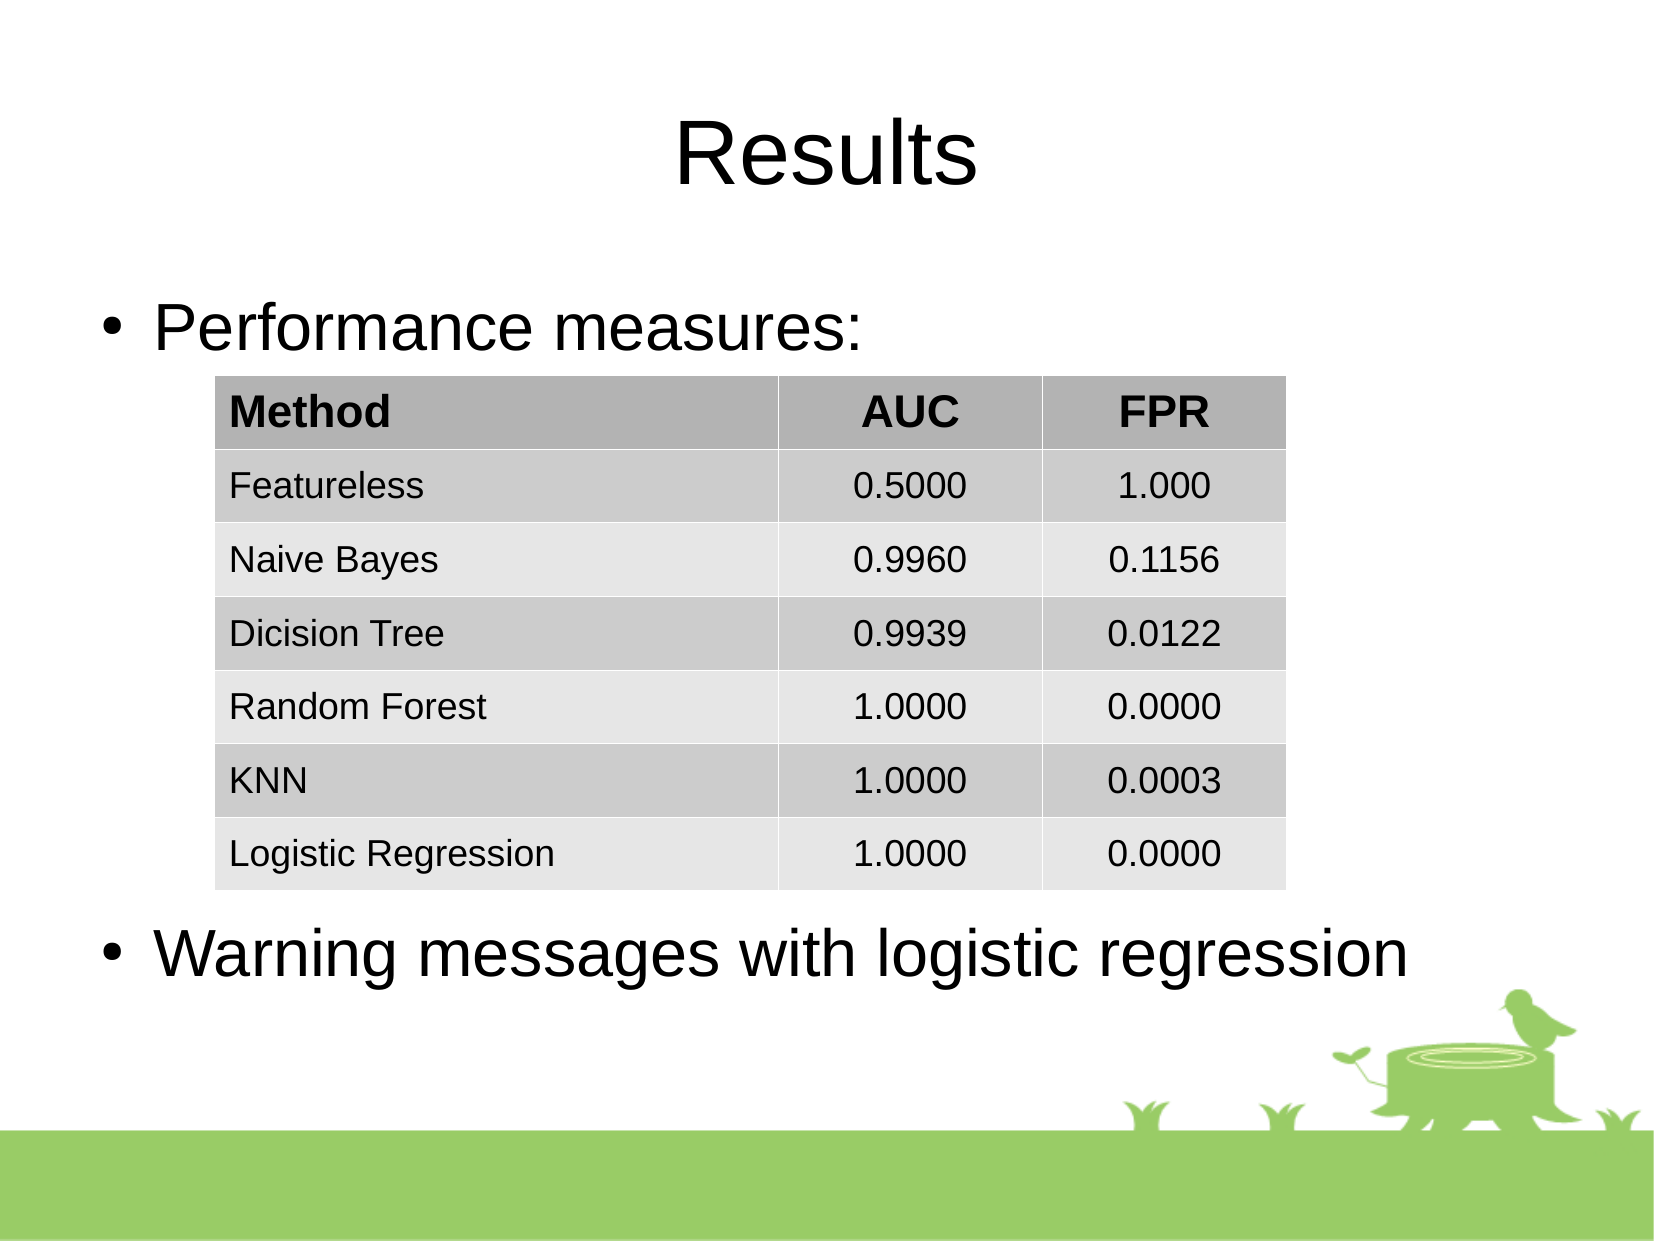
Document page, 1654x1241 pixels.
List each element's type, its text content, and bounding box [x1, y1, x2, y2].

table_cell KNN [215, 744, 778, 817]
table_cell 1.0000 [779, 744, 1042, 817]
list Performance measures: Warning messages with logistic regression [82, 290, 1571, 1010]
table_cell Logistic Regression [215, 818, 778, 890]
table_header FPR [1043, 376, 1286, 449]
table_cell 0.9939 [779, 597, 1042, 670]
picture [0, 0, 1654, 1241]
table_header AUC [779, 376, 1042, 449]
table_cell 0.9960 [779, 523, 1042, 596]
table_cell 1.0000 [779, 671, 1042, 743]
table_header Method [215, 376, 778, 449]
table_cell Naive Bayes [215, 523, 778, 596]
table_cell 0.0000 [1043, 671, 1286, 743]
table_cell Featureless [215, 450, 778, 522]
table_cell 0.1156 [1043, 523, 1286, 596]
table_cell 1.000 [1043, 450, 1286, 522]
table_cell 0.0122 [1043, 597, 1286, 670]
title Results [82, 49, 1571, 257]
table_cell 0.0000 [1043, 818, 1286, 890]
table_cell 1.0000 [779, 818, 1042, 890]
table_cell Random Forest [215, 671, 778, 743]
table_cell 0.0003 [1043, 744, 1286, 817]
table_cell Dicision Tree [215, 597, 778, 670]
table_cell 0.5000 [779, 450, 1042, 522]
